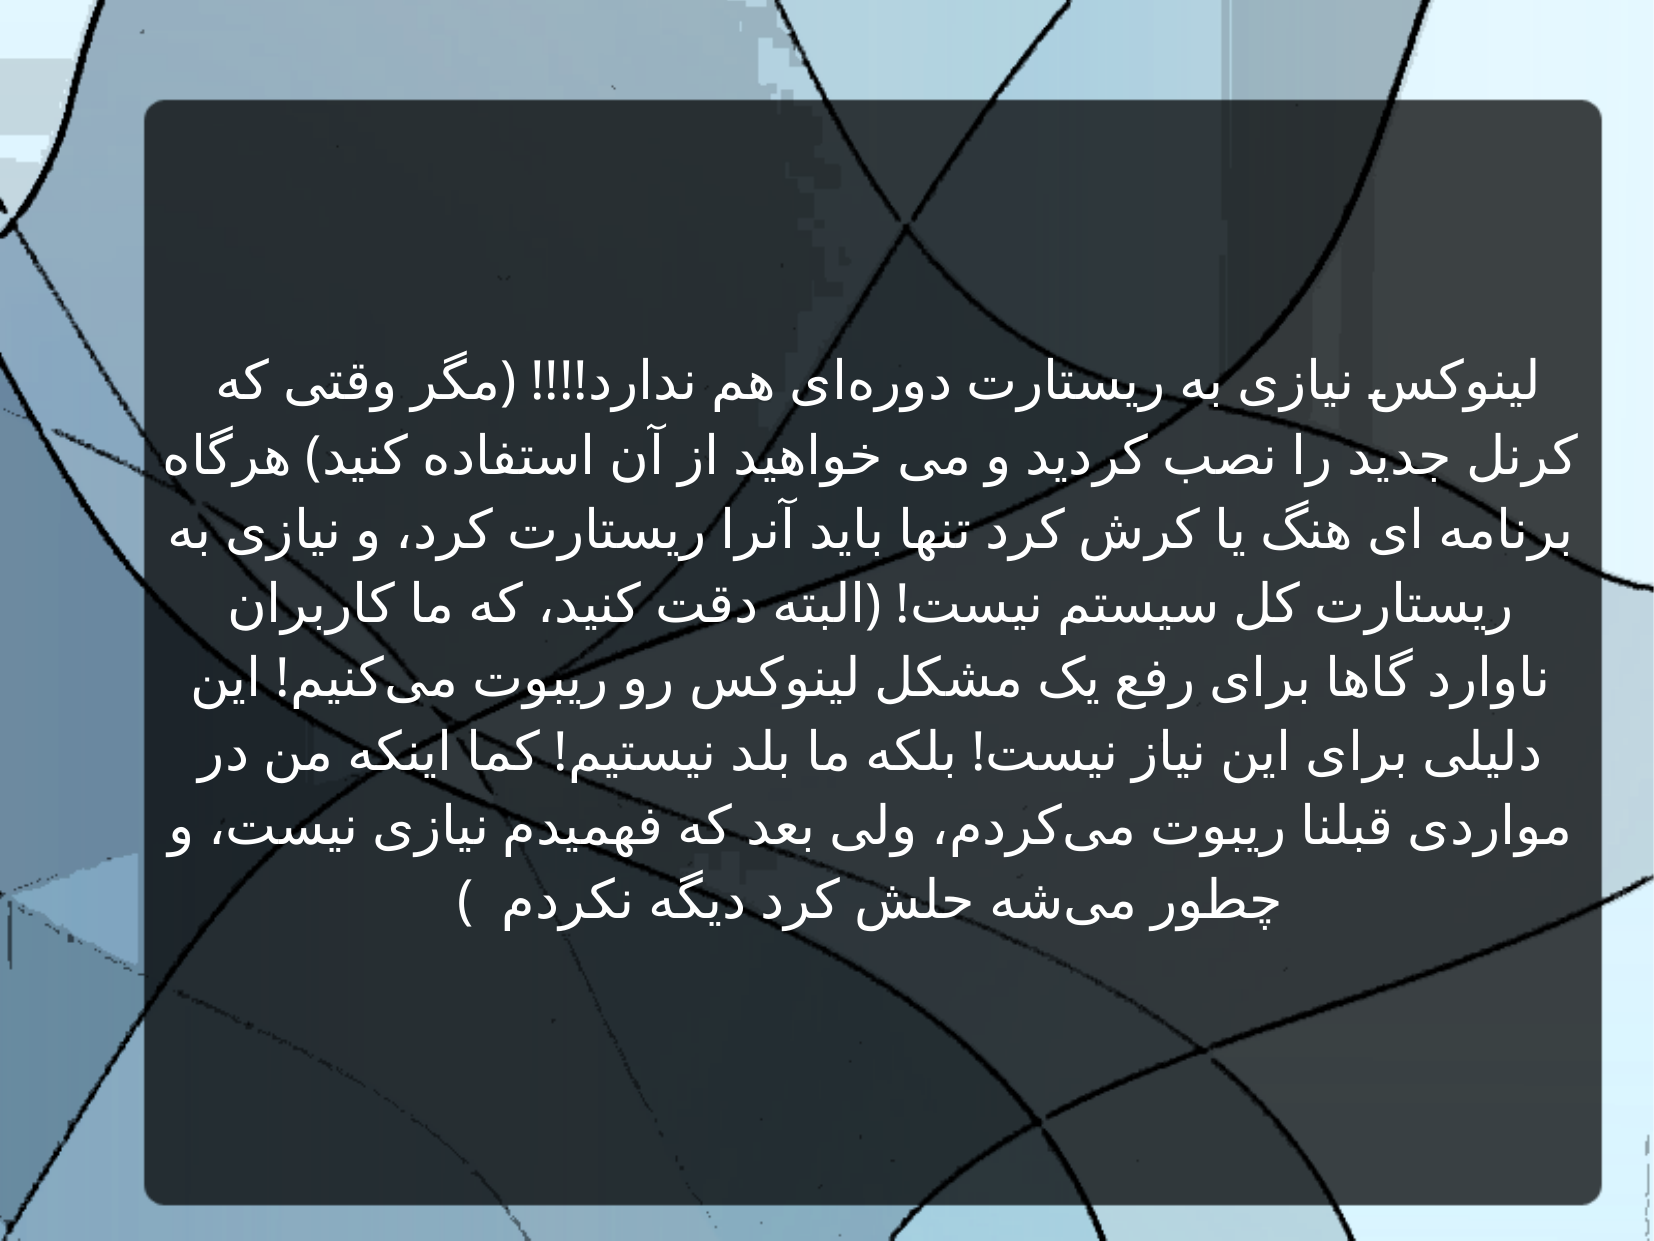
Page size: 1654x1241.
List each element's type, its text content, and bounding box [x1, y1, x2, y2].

subtitle لینوکس نیازی به ریستارت دوره‌ای هم ندارد!!!! (مگر وقتی که کرنل جدید را نصب کردید و می خواهید از آن استفاده کنید) هرگاه برنامه ای هنگ یا کرش کرد تنها باید آنرا ریستارت کرد، و نیازی به ریستارت کل سیستم نیست! (البته دقت کنید، که ما کاربران ناوارد گاها برای رفع یک مشکل لینوکس رو ریبوت می‌کنیم! این دلیلی برای این نیاز نیست! بلکه ما بلد نیستیم! کما اینکه من در مواردی قبلنا ریبوت می‌کردم، ولی بعد که فهمیدم نیازی نیست، و چطور می‌شه حلش کرد دیگه نکردم ) [159, 115, 1583, 1161]
picture [0, 0, 1654, 1241]
